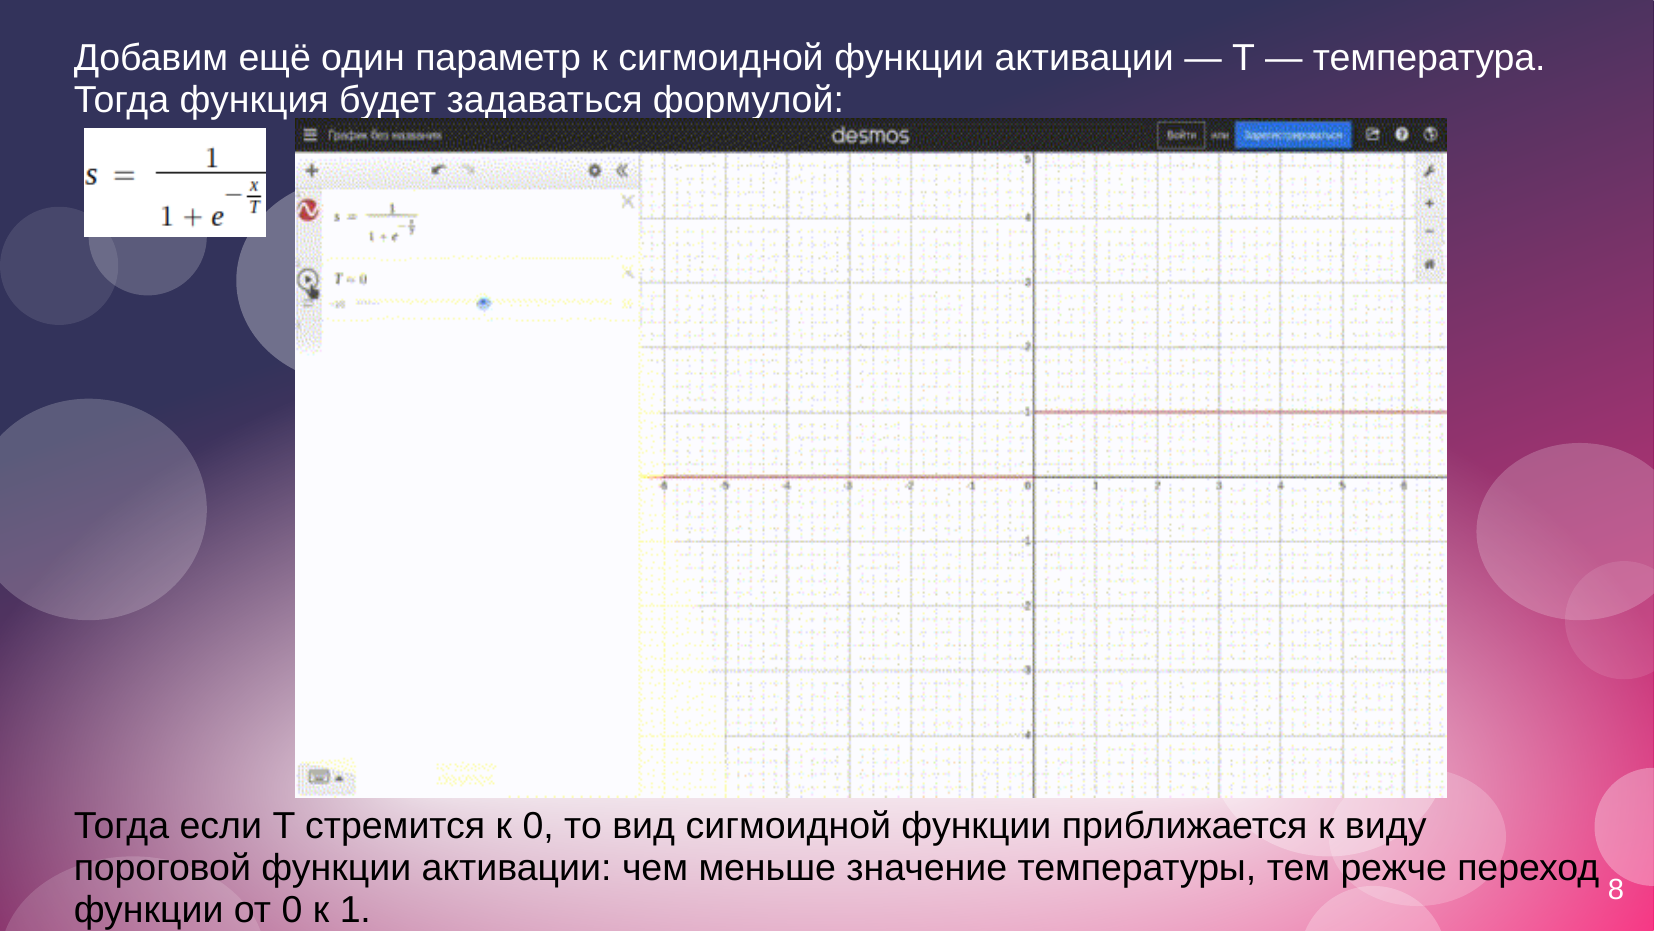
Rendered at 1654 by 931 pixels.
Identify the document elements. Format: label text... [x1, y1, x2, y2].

text_box Добавим ещё один параметр к сигмоидной функции активации — T — температура. Тогда функция будет задаваться формулой: [59, 29, 1595, 148]
picture [295, 118, 1447, 797]
text_box Тогда если T стремится к 0, то вид сигмоидной функции приближается к виду пороговой функции активации: чем меньше значение температуры, тем режче переход функции от 0 к 1. [59, 797, 1625, 931]
picture [84, 128, 266, 237]
